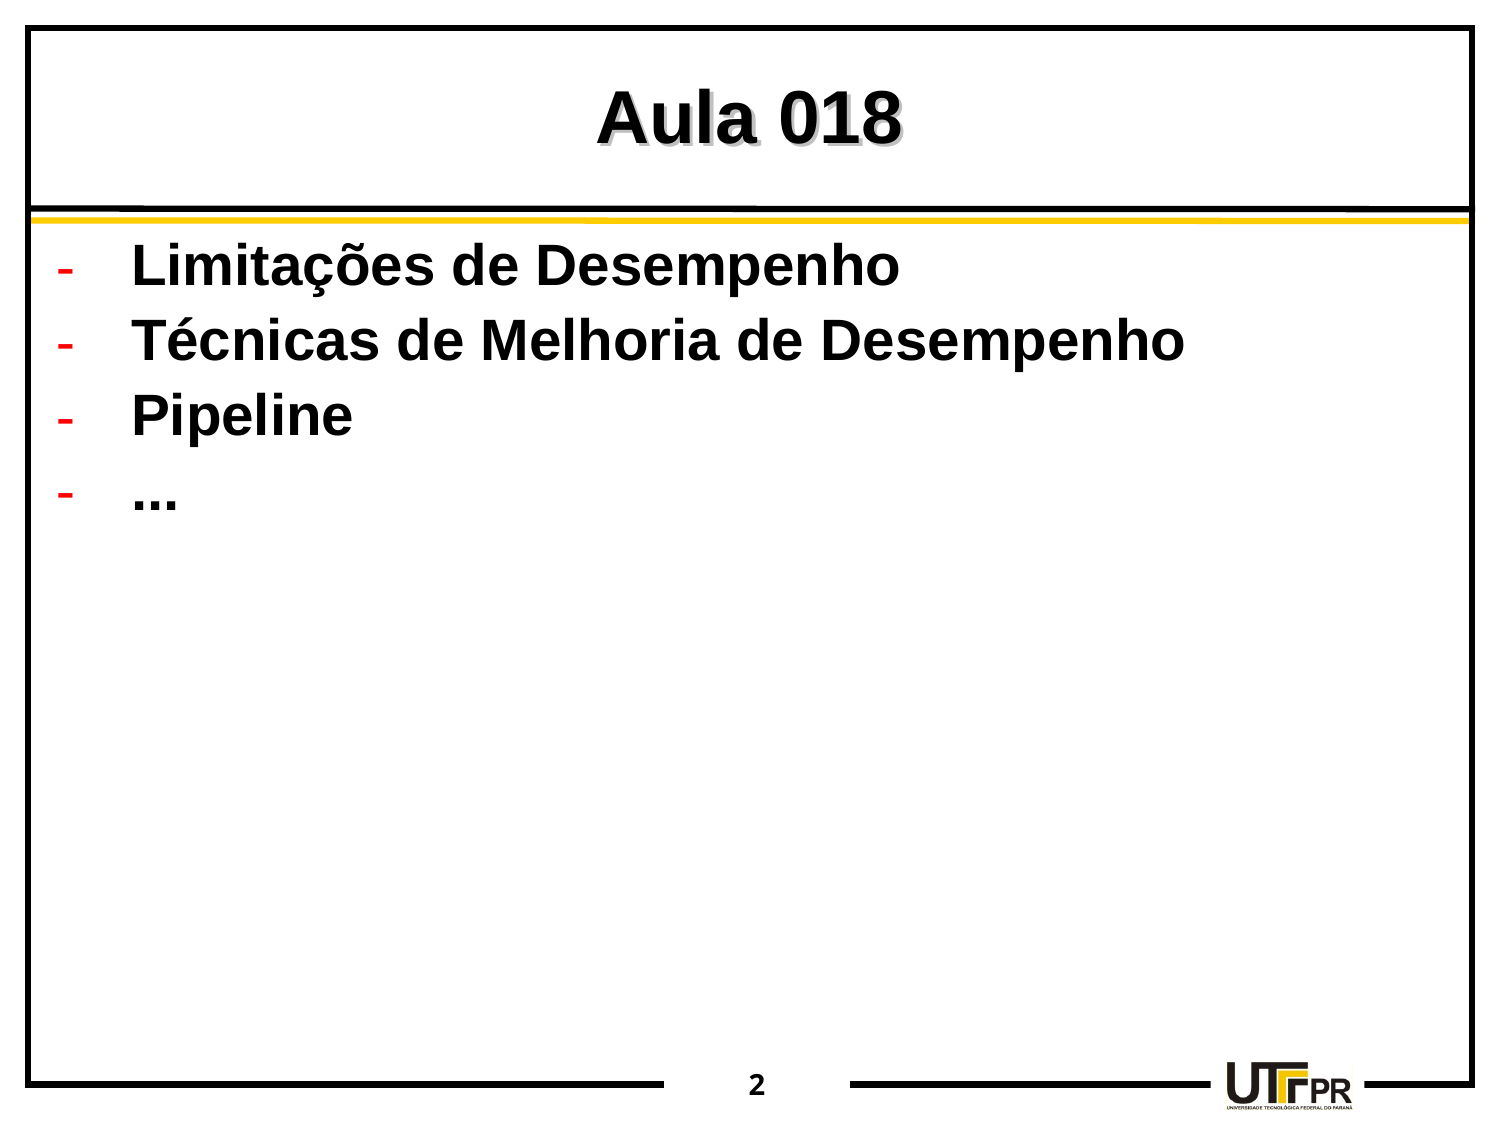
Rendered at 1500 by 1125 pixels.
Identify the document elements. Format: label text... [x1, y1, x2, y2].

title Aula 018 [28, 36, 1470, 203]
picture [1226, 1062, 1353, 1110]
list Limitações de Desempenho Técnicas de Melhoria de Desempenho Pipeline ... [41, 231, 1459, 1024]
